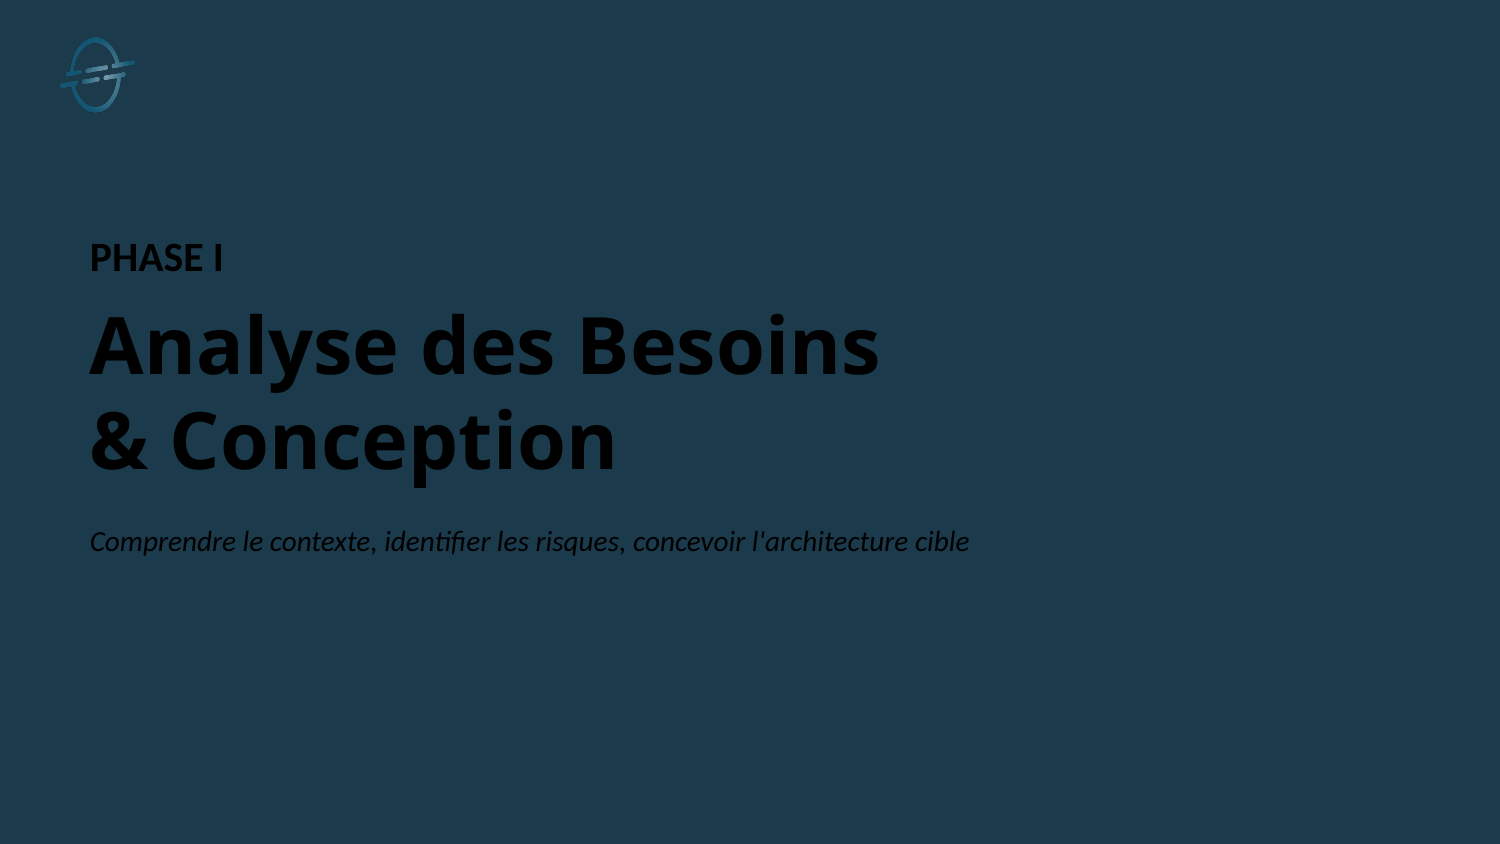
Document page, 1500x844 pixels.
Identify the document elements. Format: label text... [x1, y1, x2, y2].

text_box Comprendre le contexte, identifier les risques, concevoir l'architecture cible [74, 509, 1125, 570]
text_box Analyse des Besoins & Conception [74, 299, 1125, 480]
text_box PHASE I [74, 209, 825, 299]
picture [60, 37, 135, 113]
